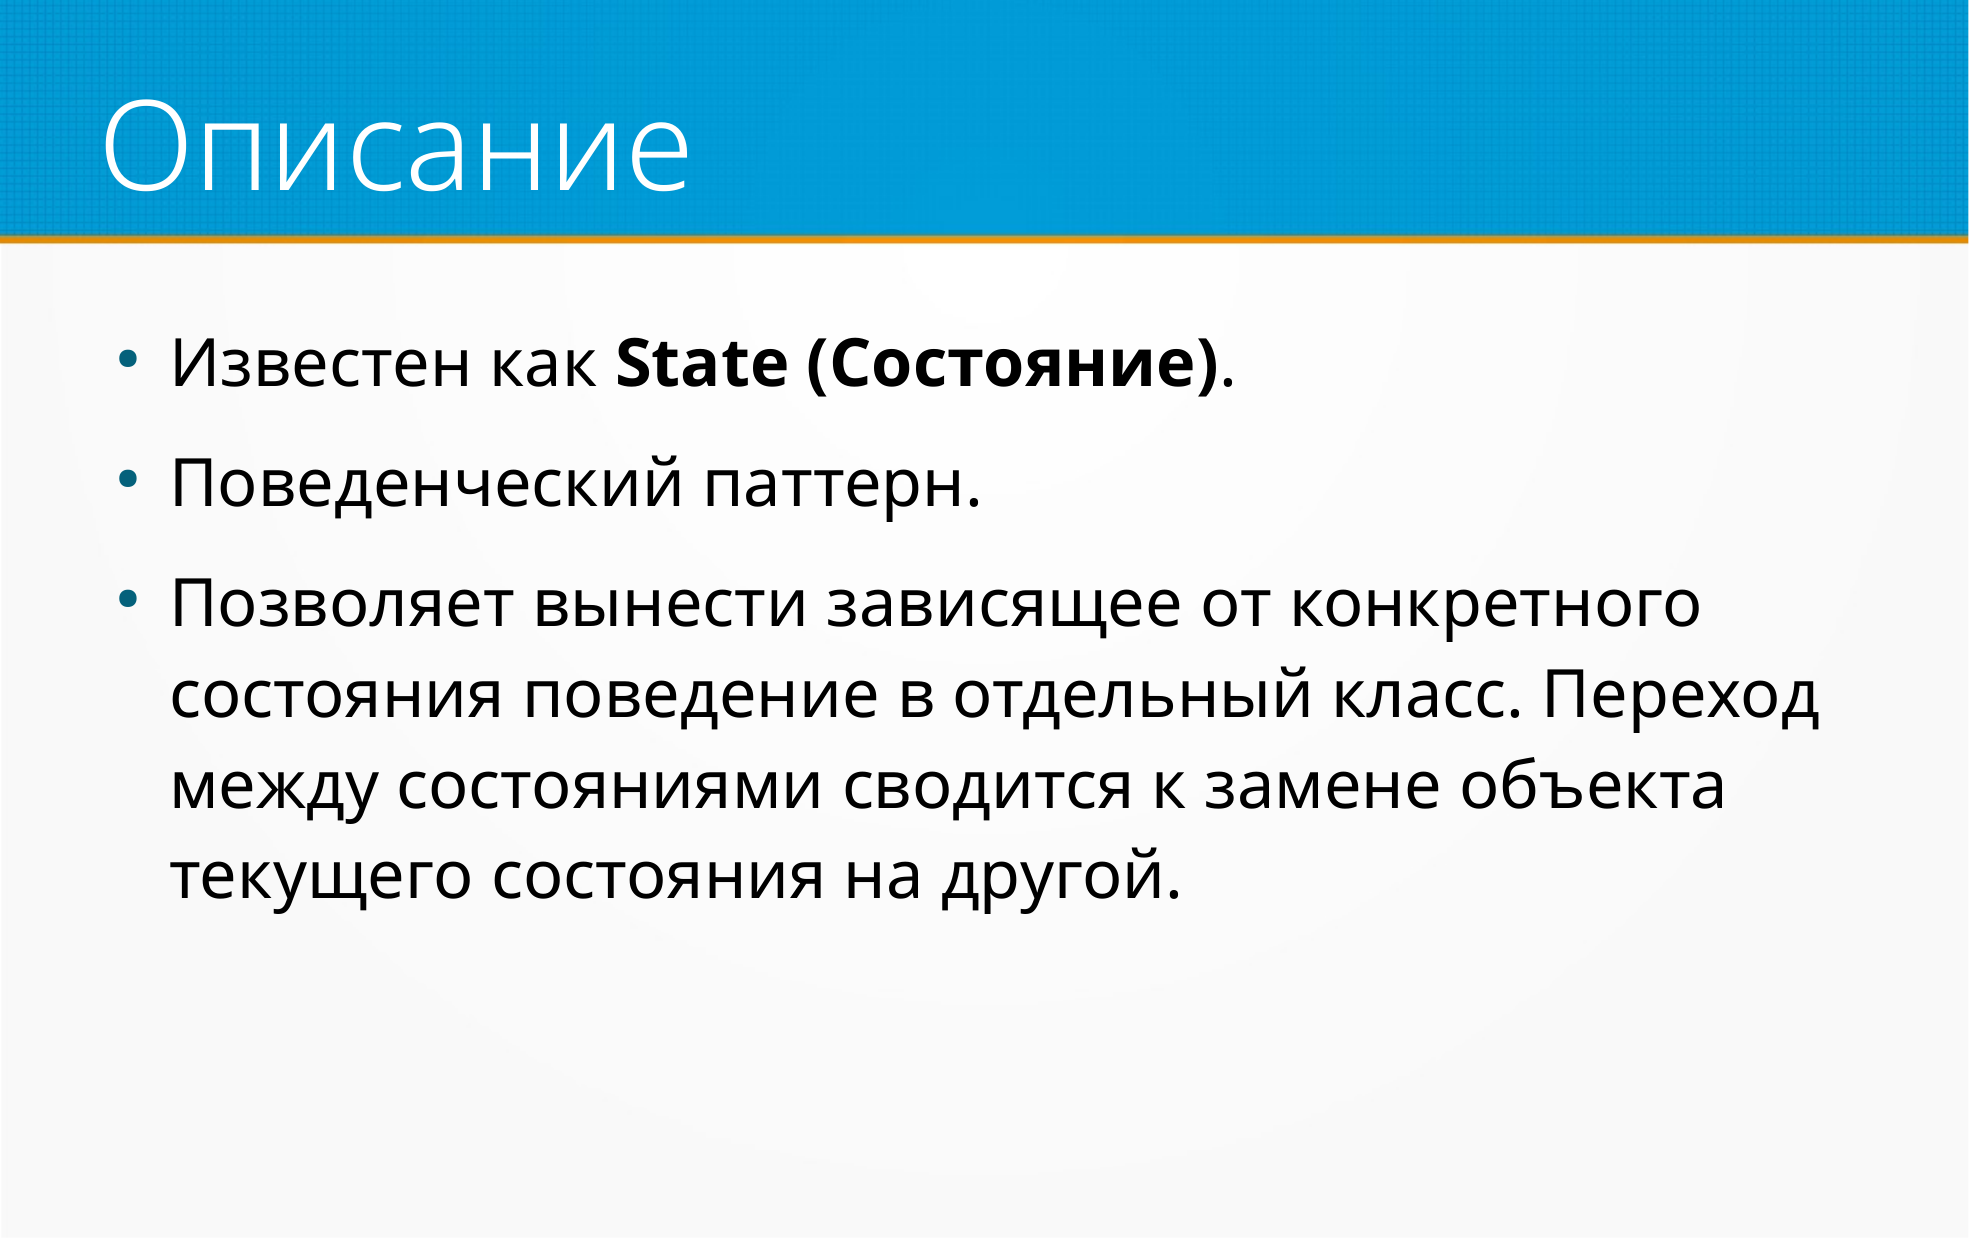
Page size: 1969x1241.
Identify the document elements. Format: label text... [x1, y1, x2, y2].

picture [0, 233, 1969, 1241]
list Известен как State (Состояние). Поведенческий паттерн. Позволяет вынести зависящее от конкретного состояния поведение в отдельный класс. Переход между состояниями сводится к замене объекта текущего состояния на другой. [98, 315, 1861, 1081]
title Описание [98, 19, 1870, 227]
